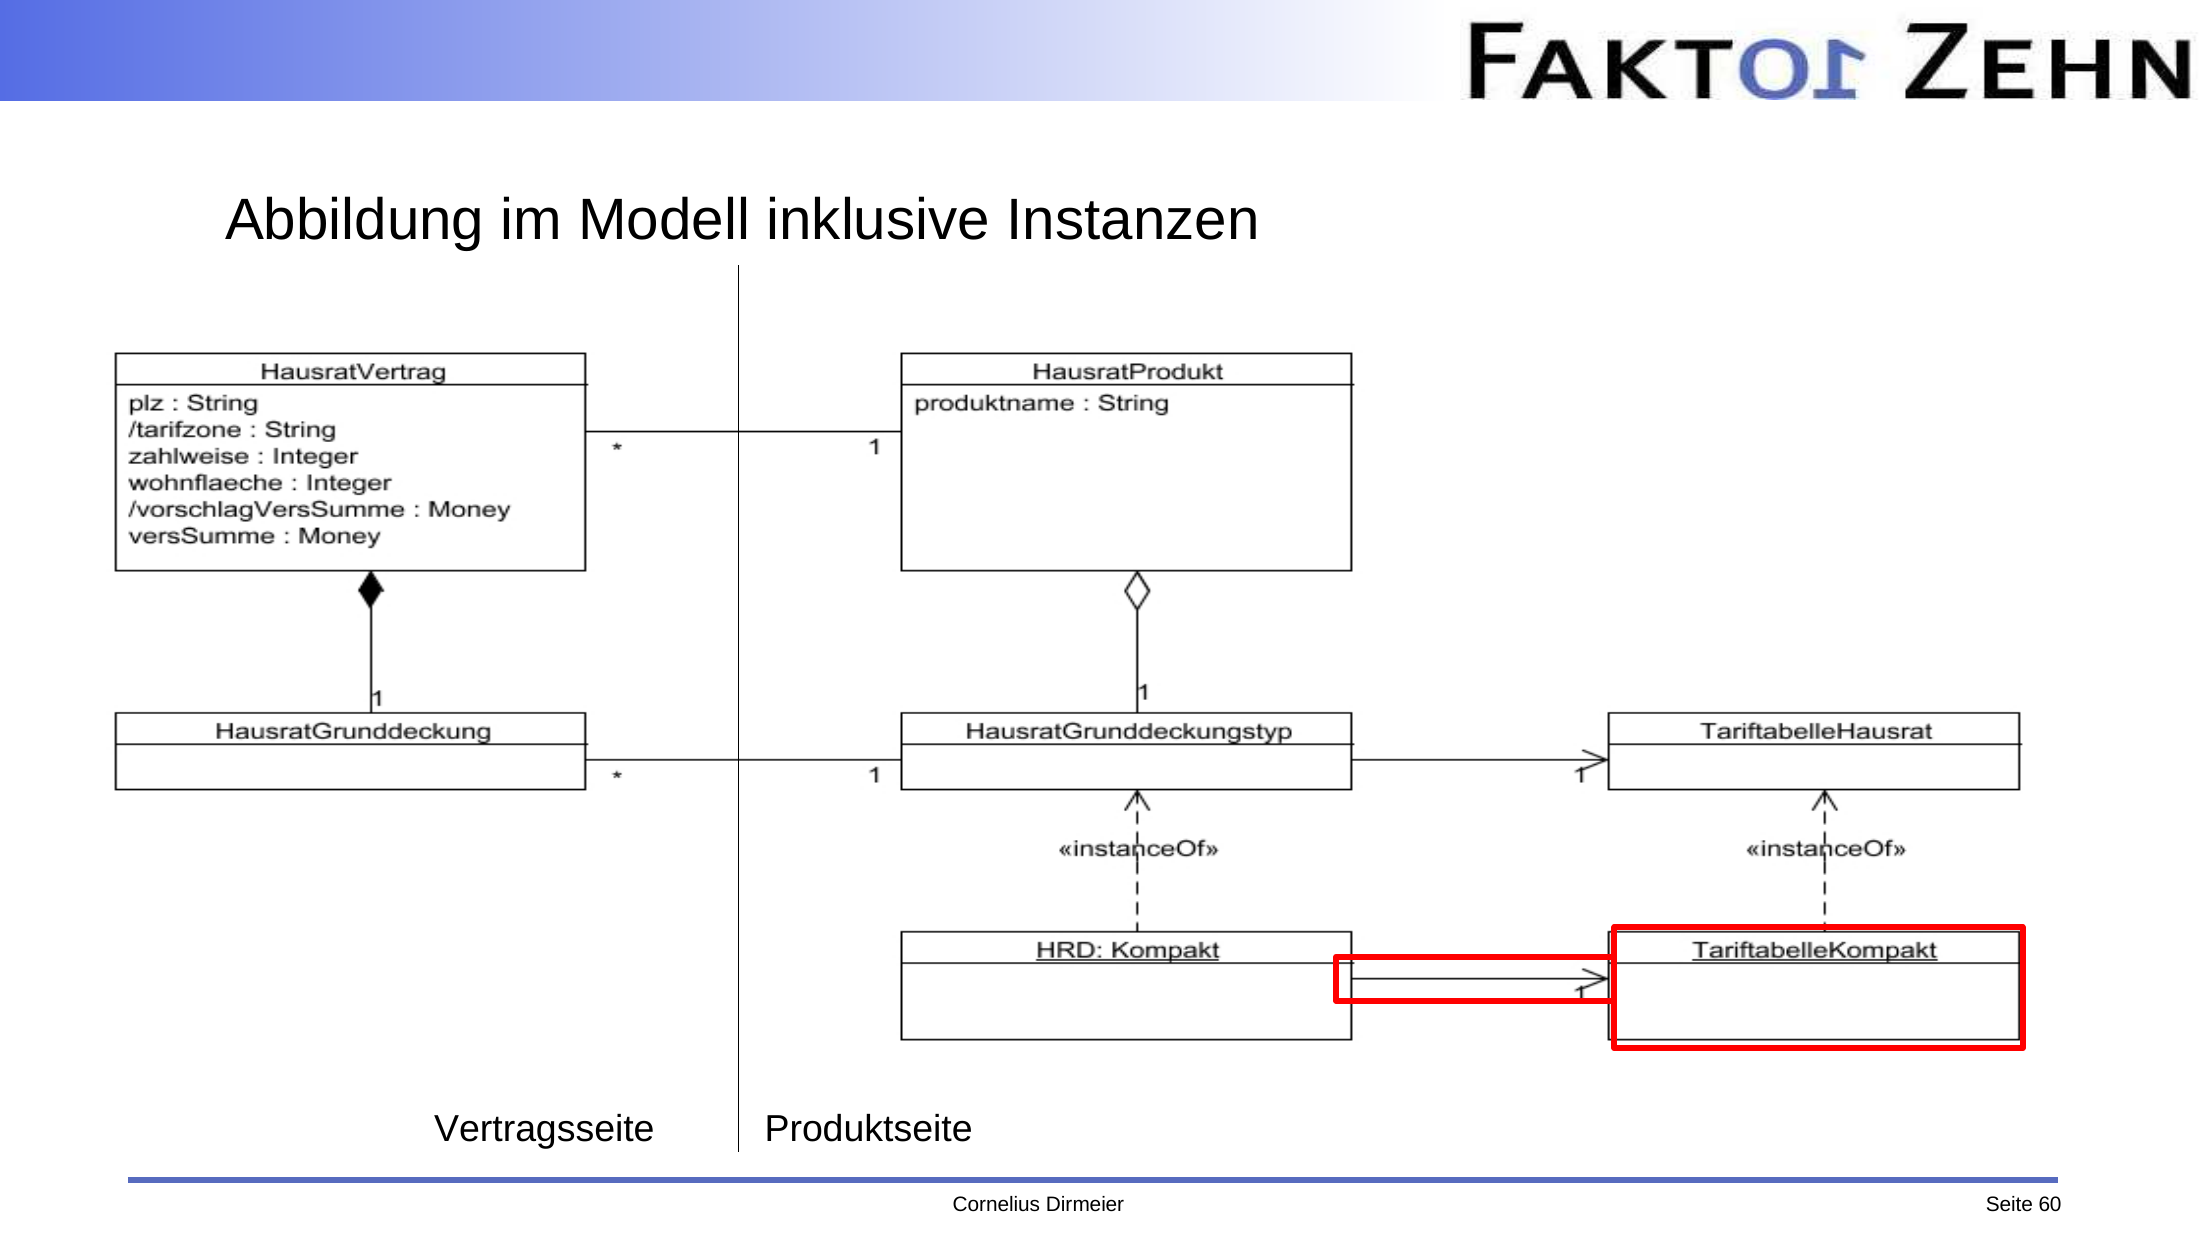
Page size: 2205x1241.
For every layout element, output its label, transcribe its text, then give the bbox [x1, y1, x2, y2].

text_box Produktseite [764, 1107, 1027, 1150]
picture [739, 306, 2060, 1072]
title Abbildung im Modell inklusive Instanzen [225, 142, 1981, 296]
picture [76, 306, 738, 1072]
picture [1460, 7, 2202, 100]
text_box Vertragsseite [434, 1107, 712, 1150]
